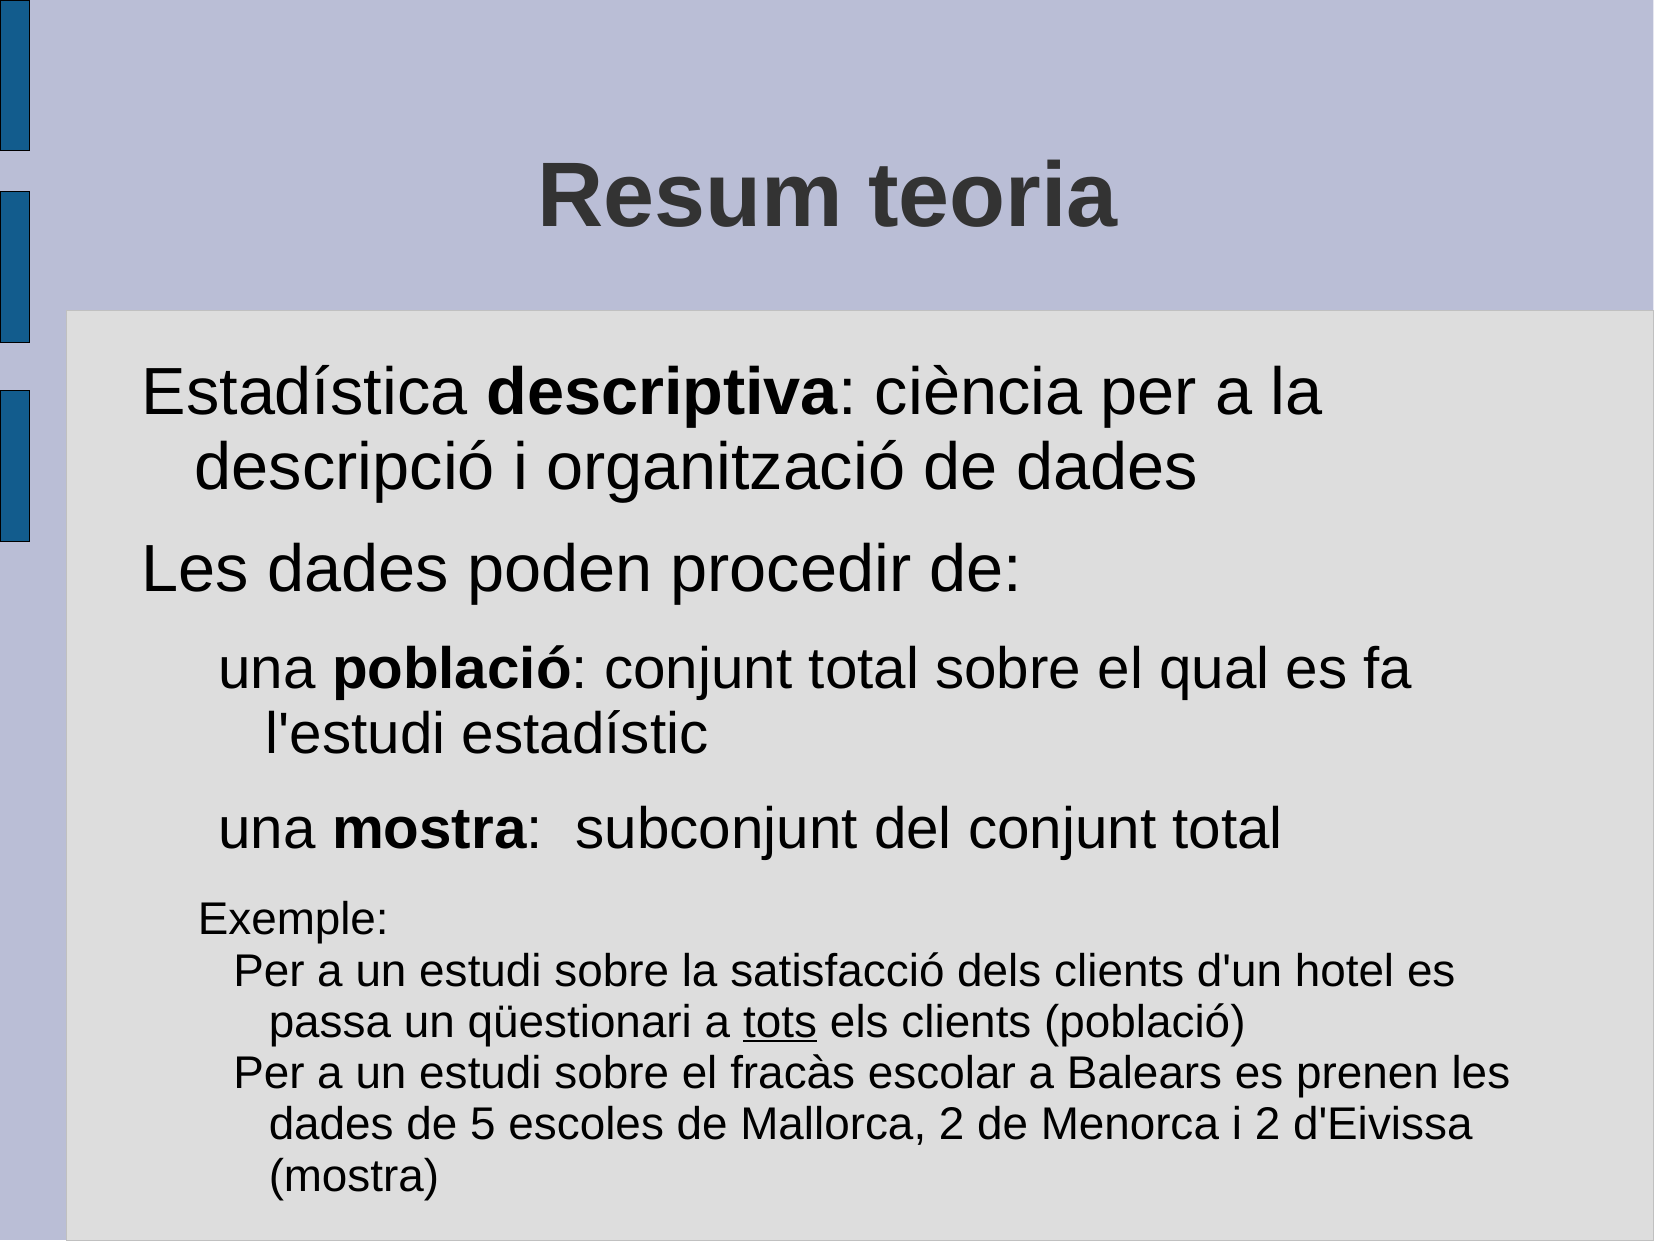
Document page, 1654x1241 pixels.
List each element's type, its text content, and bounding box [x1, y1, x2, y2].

text_box Les dades poden procedir de: una població: conjunt total sobre el qual es fa l'estudi estadístic una mostra: subconjunt del conjunt total [124, 531, 1506, 897]
title Resum teoria [121, 91, 1534, 299]
text_box Exemple: Per a un estudi sobre la satisfacció dels clients d'un hotel es passa un qüestionari a tots els clients (població) Per a un estudi sobre el fracàs escolar a Balears es prenen les dades de 5 escoles de Mallorca, 2 de Menorca i 2 d'Eivissa (mostra) [183, 885, 1577, 1241]
text_box Estadística descriptiva: ciència per a la descripció i organització de dades [124, 354, 1506, 524]
